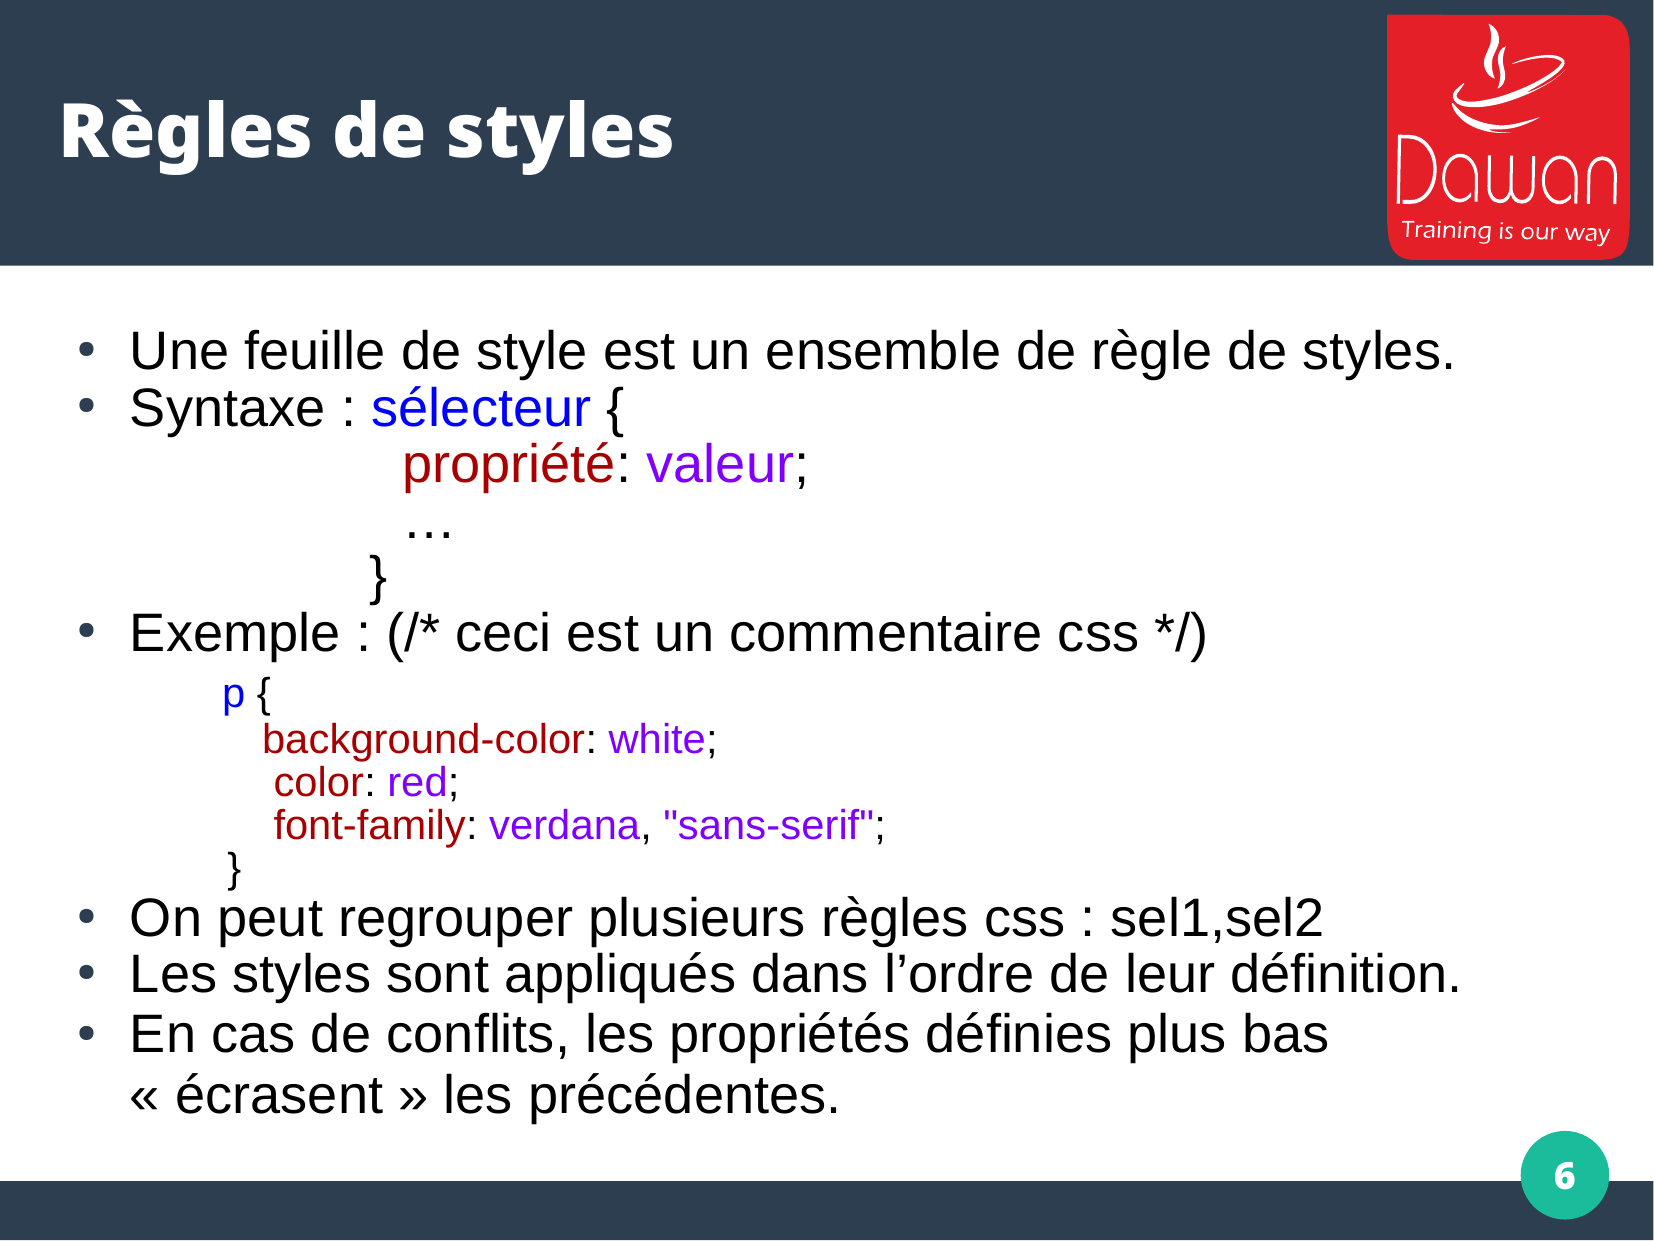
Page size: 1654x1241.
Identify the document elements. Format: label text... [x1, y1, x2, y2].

title Règles de styles [59, 49, 1387, 207]
list Une feuille de style est un ensemble de règle de styles. Syntaxe : sélecteur { propriété: valeur; … } Exemple : (/* ceci est un commentaire css */) p { background-color: white; color: red; font-family: verdana, "sans-serif"; } On peut regrouper plusieurs règles css : sel1,sel2 Les styles sont appliqués dans l’ordre de leur définition. En cas de conflits, les propriétés définies plus bas « écrasent » les précédentes. [59, 324, 1595, 1152]
picture [1387, 14, 1630, 260]
